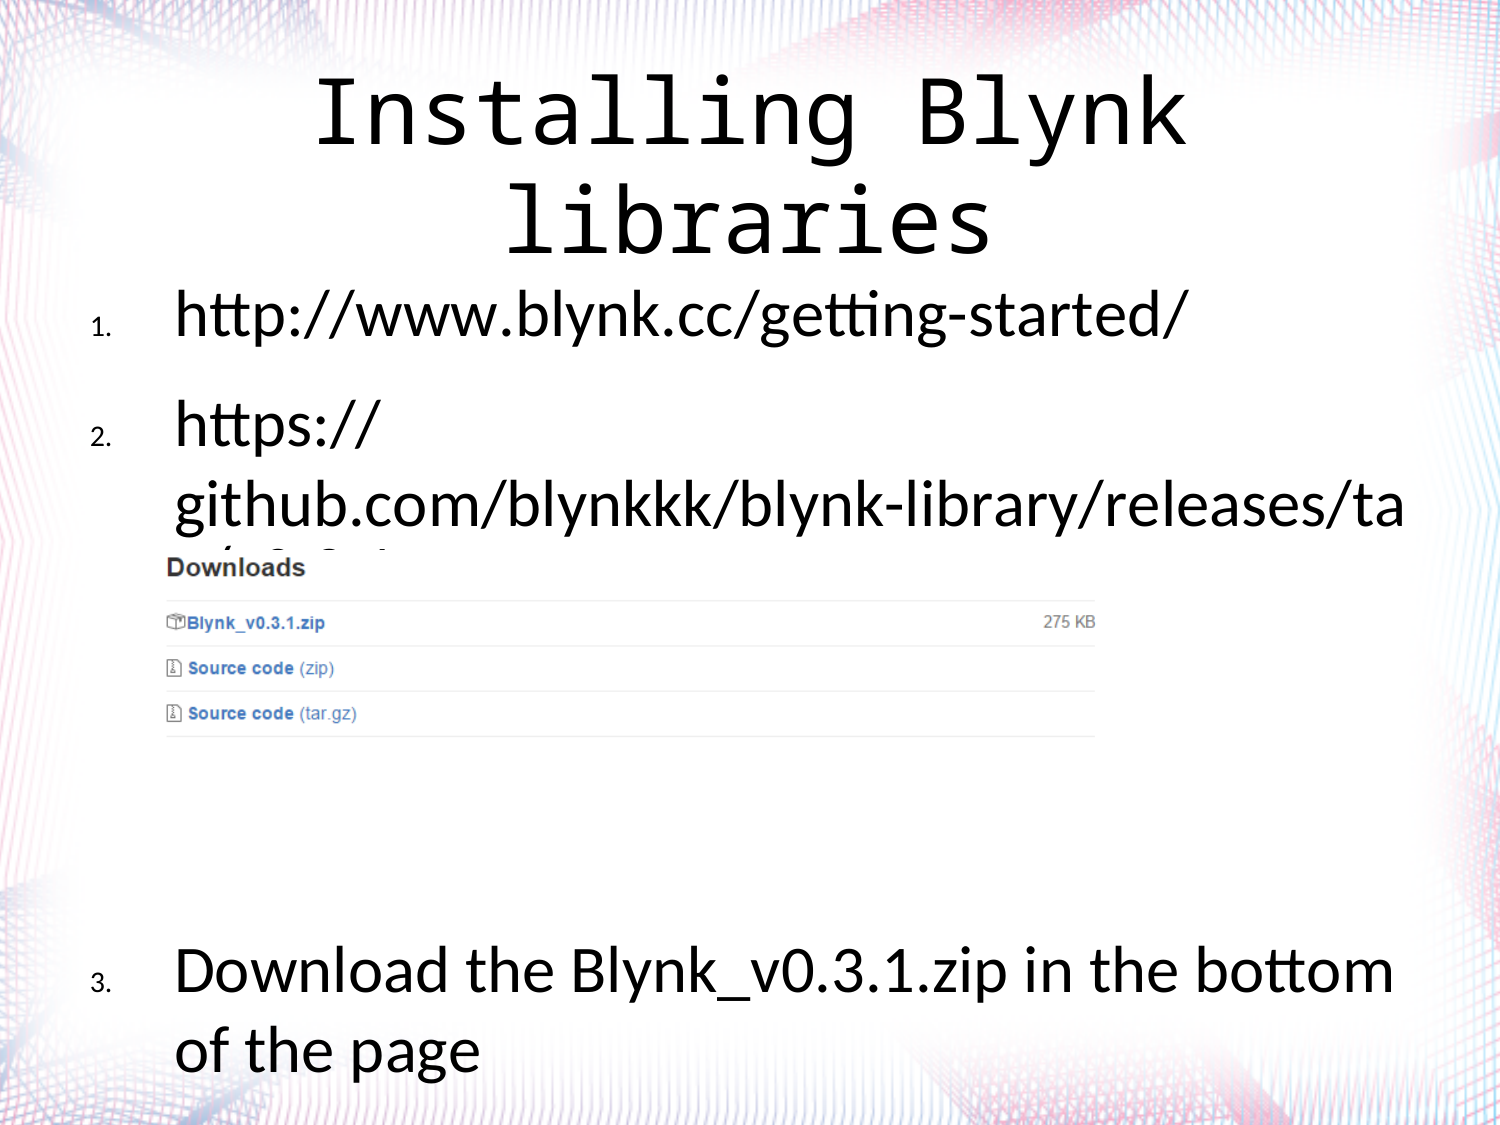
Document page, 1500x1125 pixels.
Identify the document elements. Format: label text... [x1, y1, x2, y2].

title Installing Blynk libraries [75, 45, 1425, 233]
list http://www.blynk.cc/getting-started/ https://github.com/blynkkk/blynk-library/releases/tag/v0.3.1 Download the Blynk_v0.3.1.zip in the bottom of the page [75, 262, 1425, 1005]
picture [0, 0, 1500, 1125]
